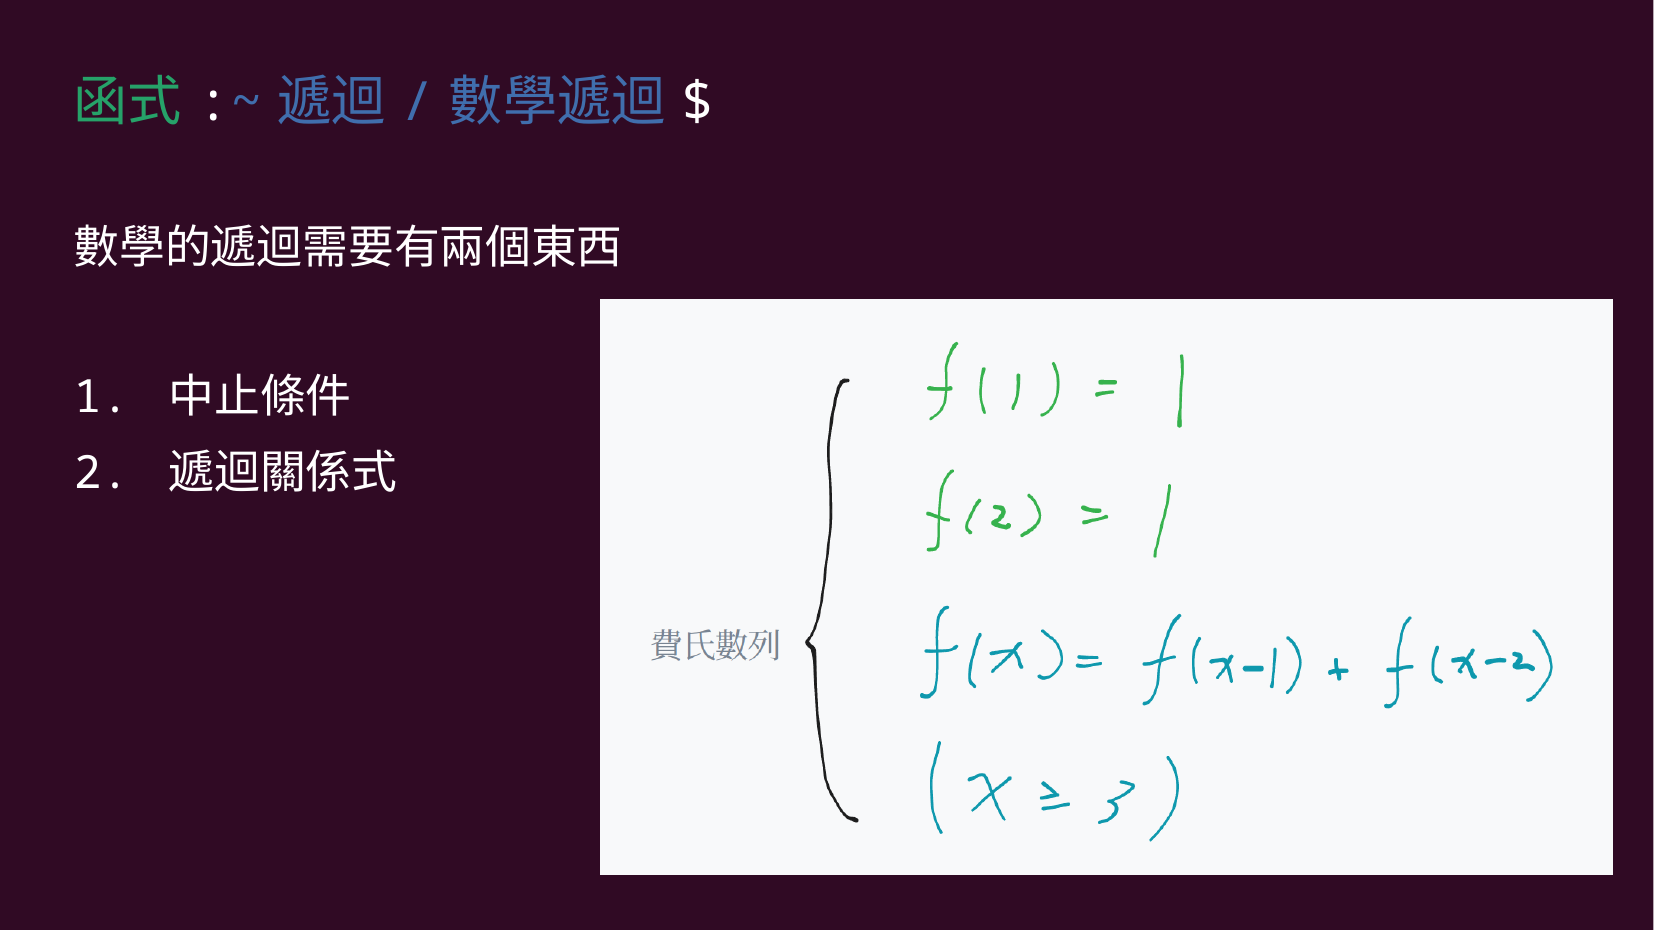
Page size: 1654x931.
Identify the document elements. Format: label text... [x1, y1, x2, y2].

text_box 函式:~遞迴/數學遞迴$ [59, 55, 1201, 139]
picture [600, 299, 1613, 875]
text_box 數學的遞迴需要有兩個東西 1. 中止條件 2. 遞迴關係式 [59, 193, 1088, 672]
